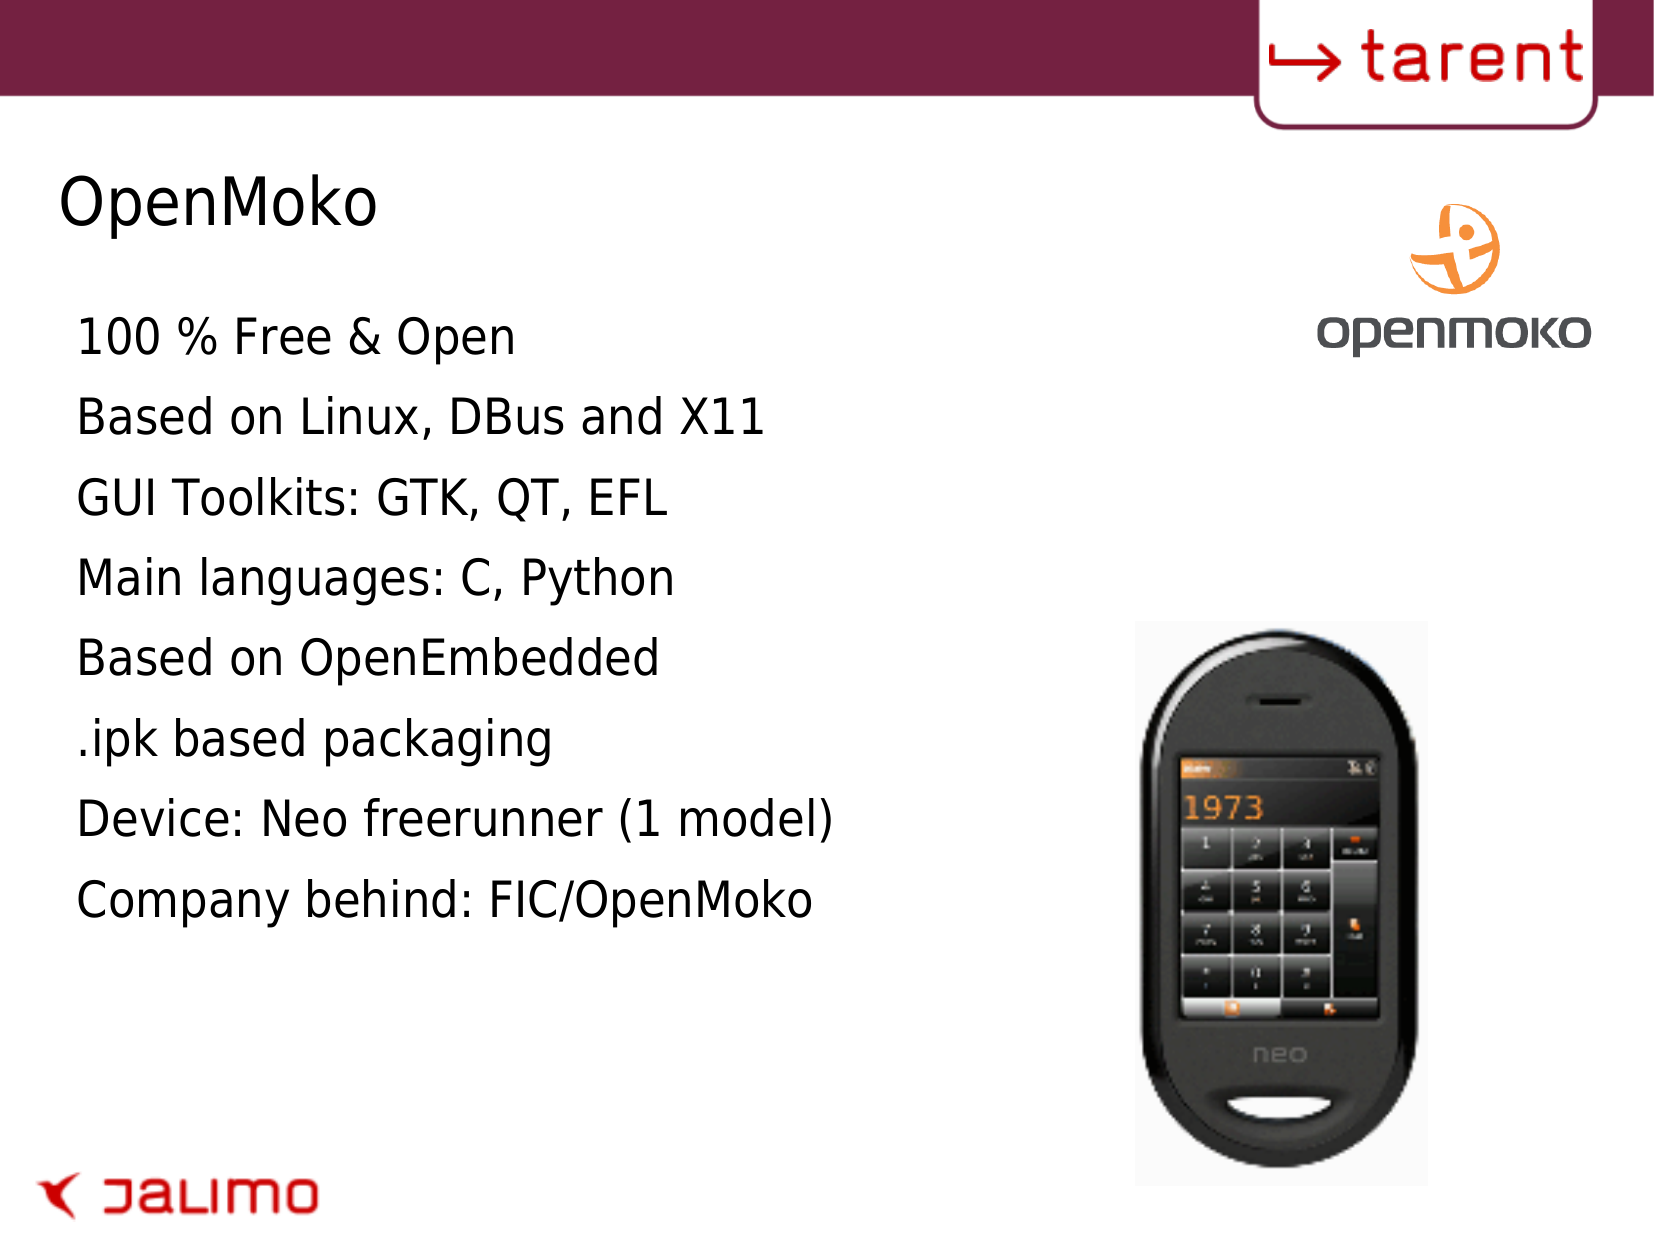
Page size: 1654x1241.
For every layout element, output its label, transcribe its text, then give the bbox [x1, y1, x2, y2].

picture [1311, 196, 1596, 363]
picture [0, 0, 1654, 146]
list 100 % Free & Open Based on Linux, DBus and X11 GUI Toolkits: GTK, QT, EFL Main languages: C, Python Based on OpenEmbedded .ipk based packaging Device: Neo freerunner (1 model) Company behind: FIC/OpenMoko [59, 307, 1606, 929]
picture [1135, 621, 1428, 1186]
picture [32, 1171, 324, 1222]
title OpenMoko [59, 162, 1625, 241]
